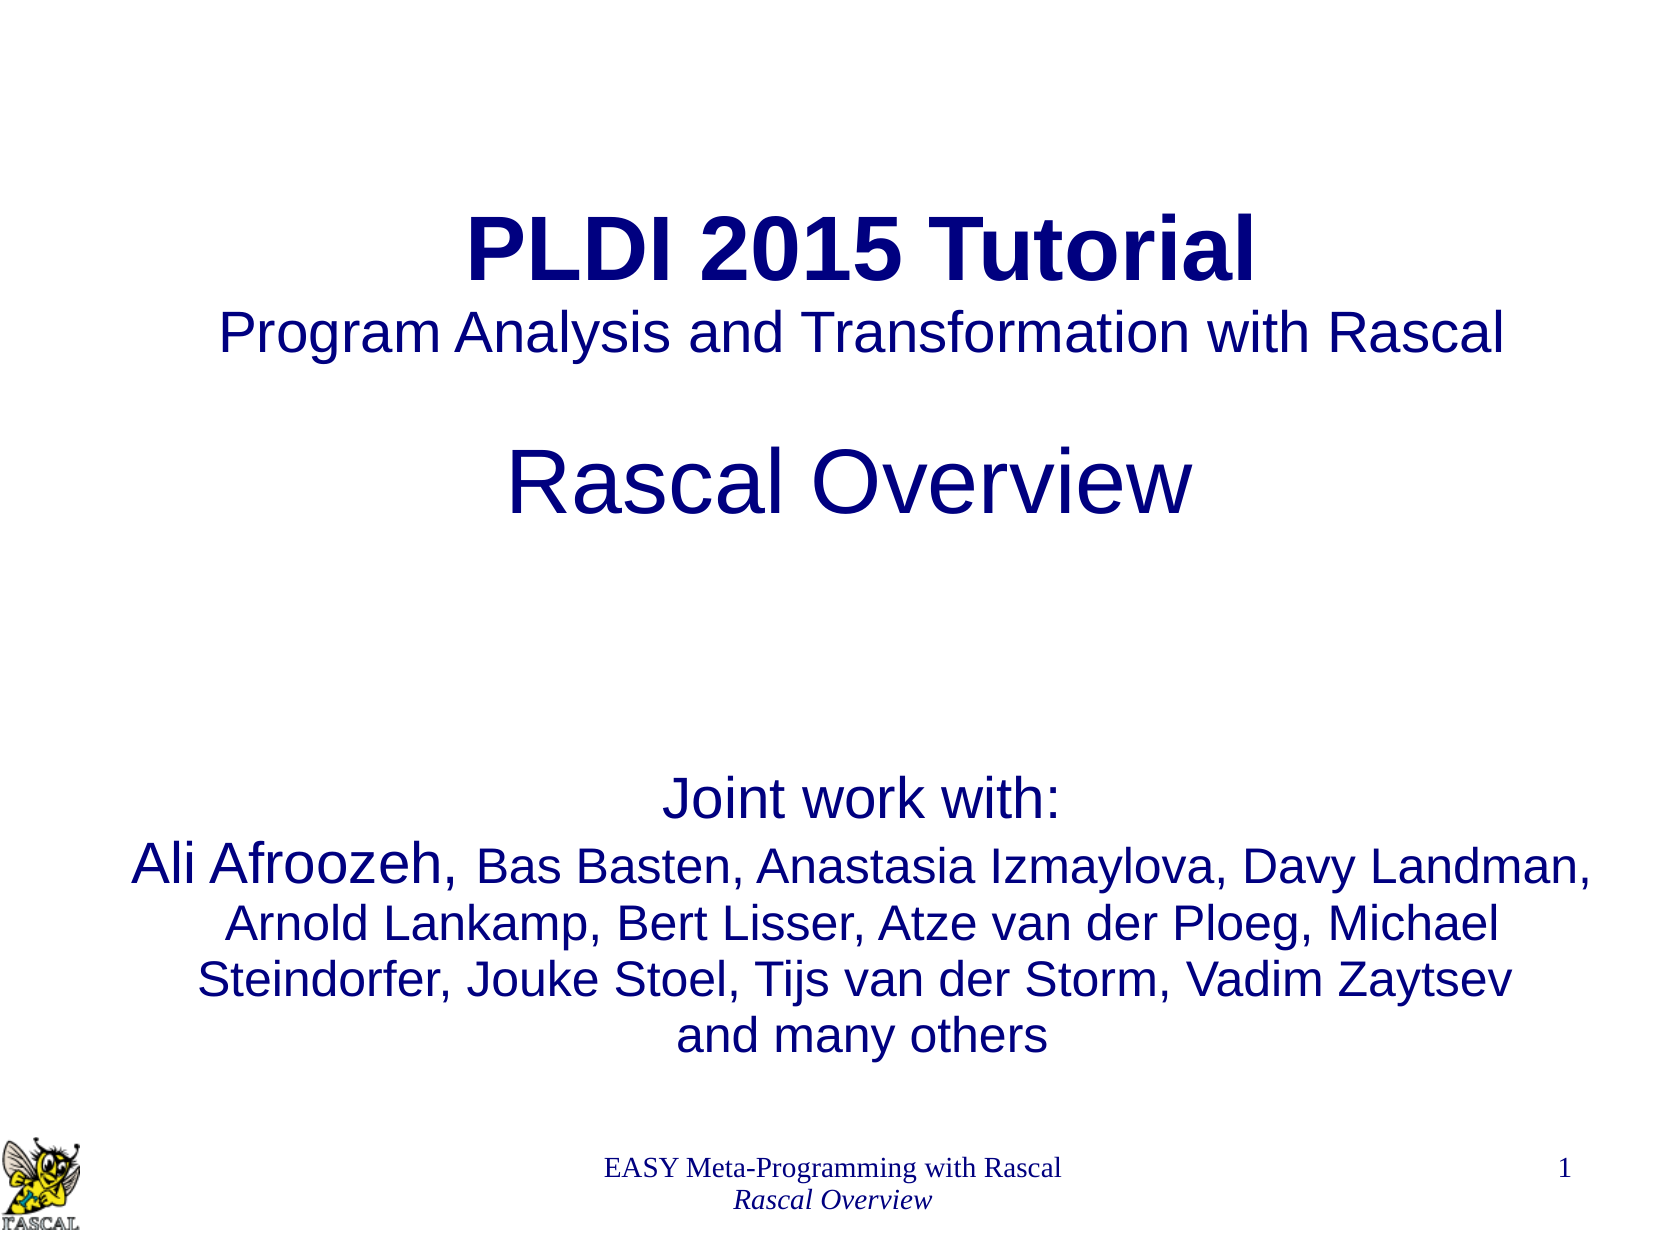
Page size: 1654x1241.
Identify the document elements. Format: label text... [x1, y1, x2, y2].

title PLDI 2015 Tutorial Program Analysis and Transformation with Rascal Rascal Overview Joint work with: Ali Afroozeh, Bas Basten, Anastasia Izmaylova, Davy Landman, Arnold Lankamp, Bert Lisser, Atze van der Ploeg, Michael Steindorfer, Jouke Stoel, Tijs van der Storm, Vadim Zaytsev and many others [118, 96, 1607, 1118]
picture [1, 1137, 80, 1230]
